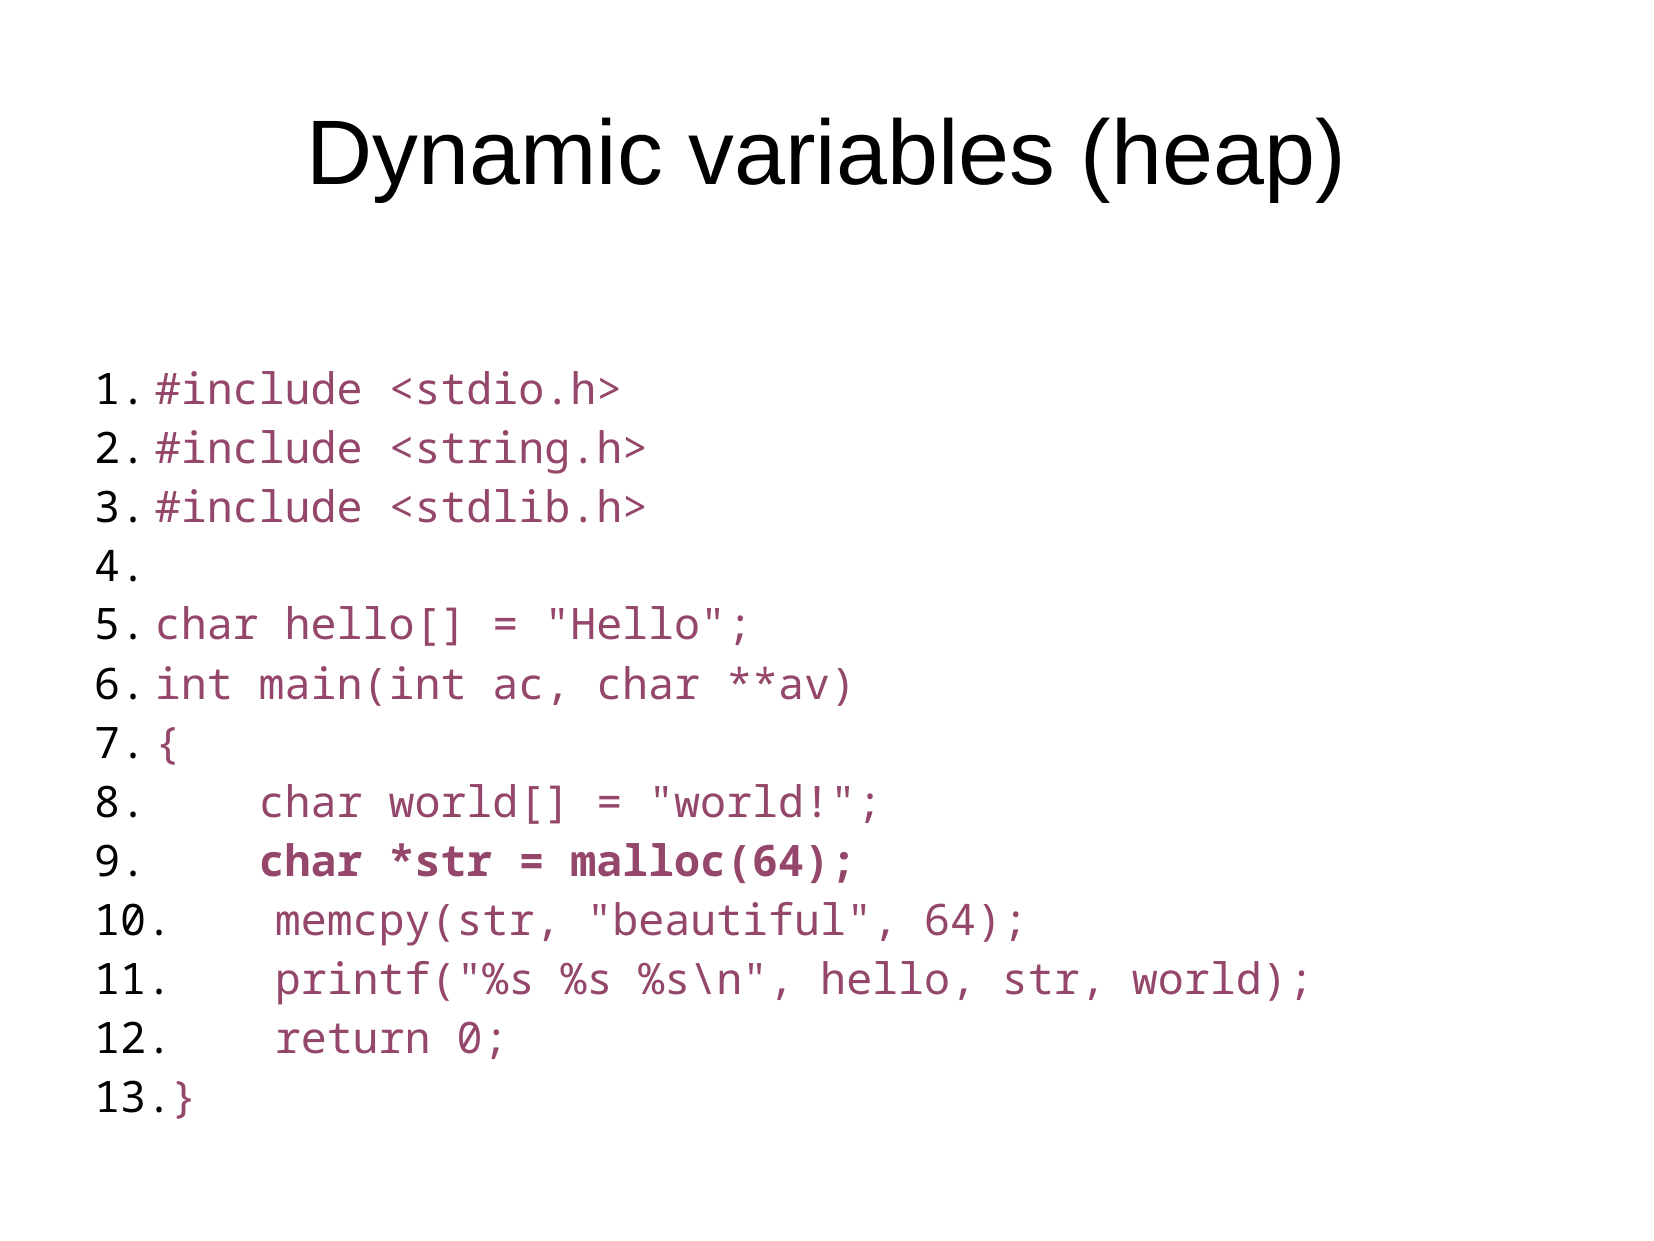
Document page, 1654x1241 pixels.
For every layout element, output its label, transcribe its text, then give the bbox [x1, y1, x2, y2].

list #include <stdio.h> #include <string.h> #include <stdlib.h> char hello[] = "Hello"; int main(int ac, char **av) { char world[] = "world!"; char *str = malloc(64); memcpy(str, "beautiful", 64); printf("%s %s %s\n", hello, str, world); return 0; } [82, 290, 1571, 1126]
title Dynamic variables (heap) [82, 49, 1571, 257]
